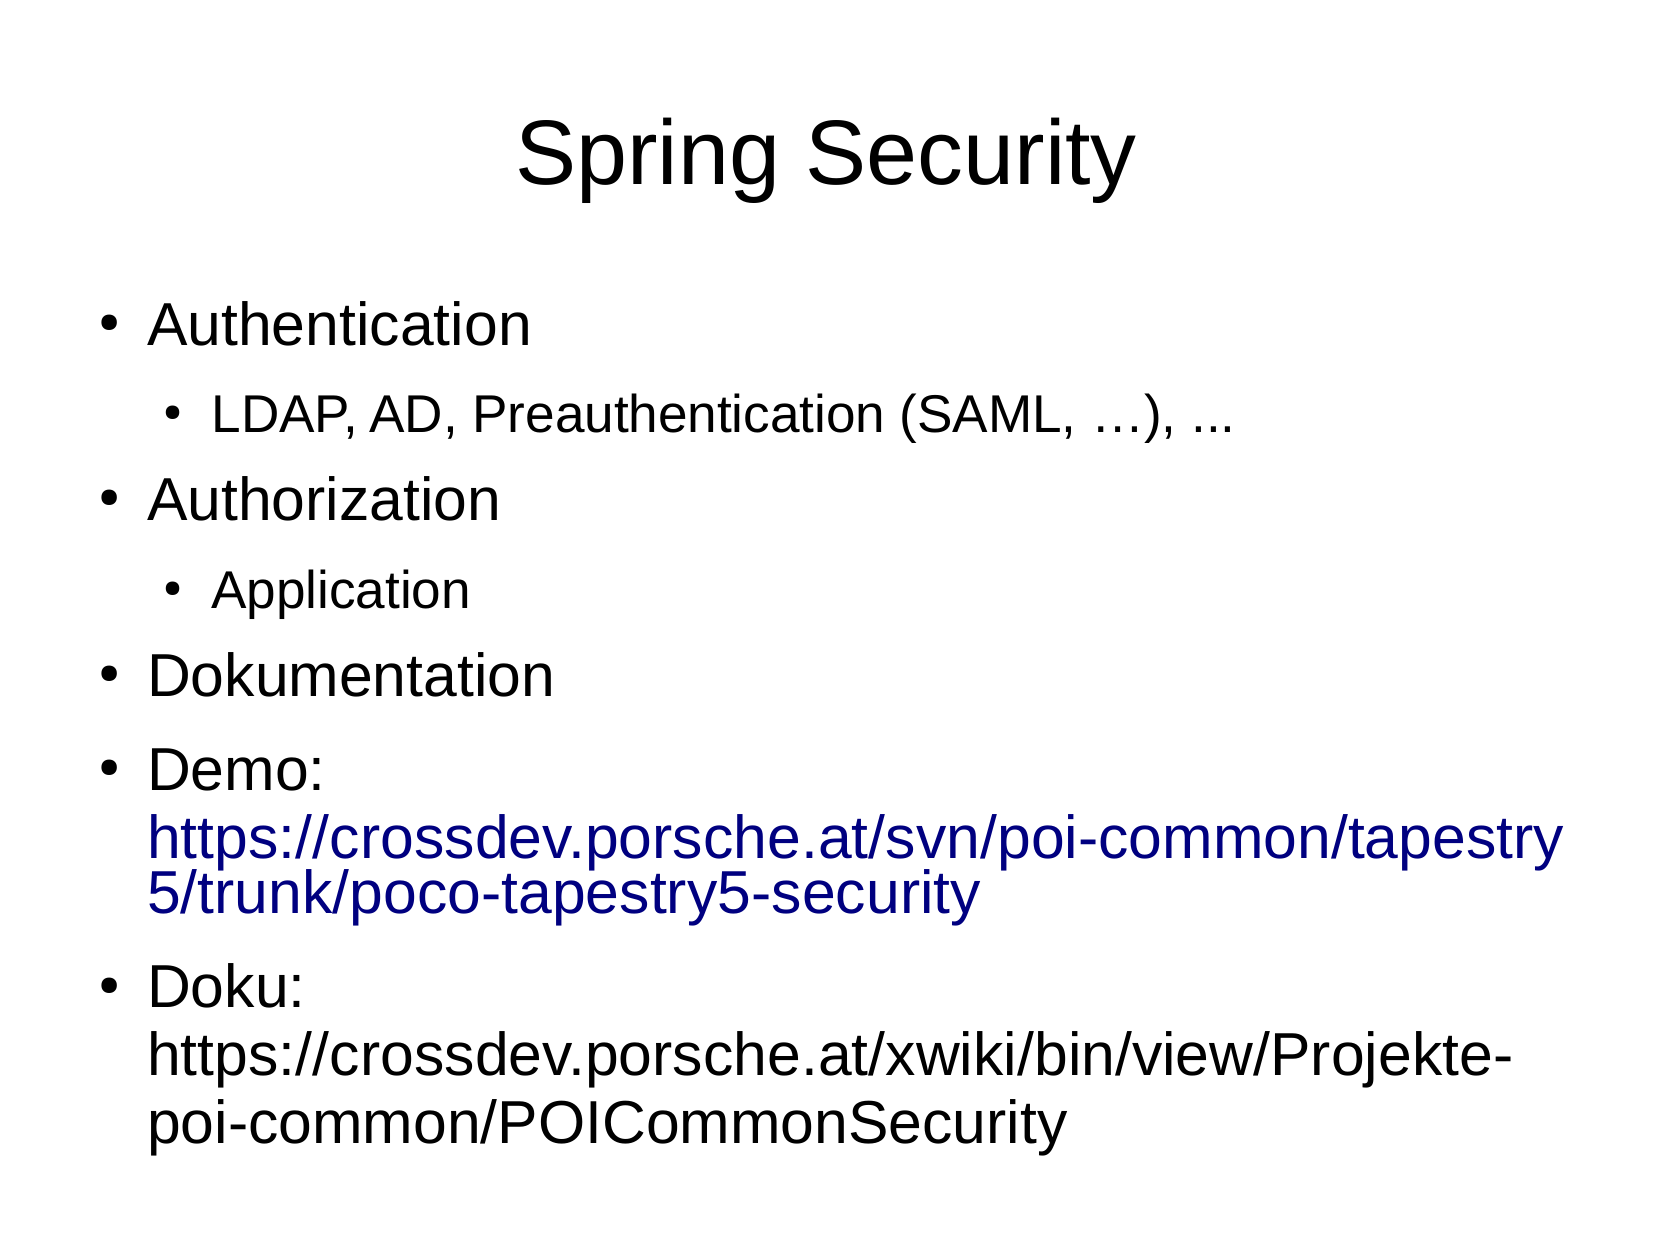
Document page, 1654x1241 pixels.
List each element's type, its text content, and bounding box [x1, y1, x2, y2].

list Authentication LDAP, AD, Preauthentication (SAML, …), ... Authorization Application Dokumentation Demo: https://crossdev.porsche.at/svn/poi-common/tapestry5/trunk/poco-tapestry5-security Doku: https://crossdev.porsche.at/xwiki/bin/view/Projekte-poi-common/POICommonSecurity [82, 290, 1571, 1109]
title Spring Security [82, 49, 1571, 257]
